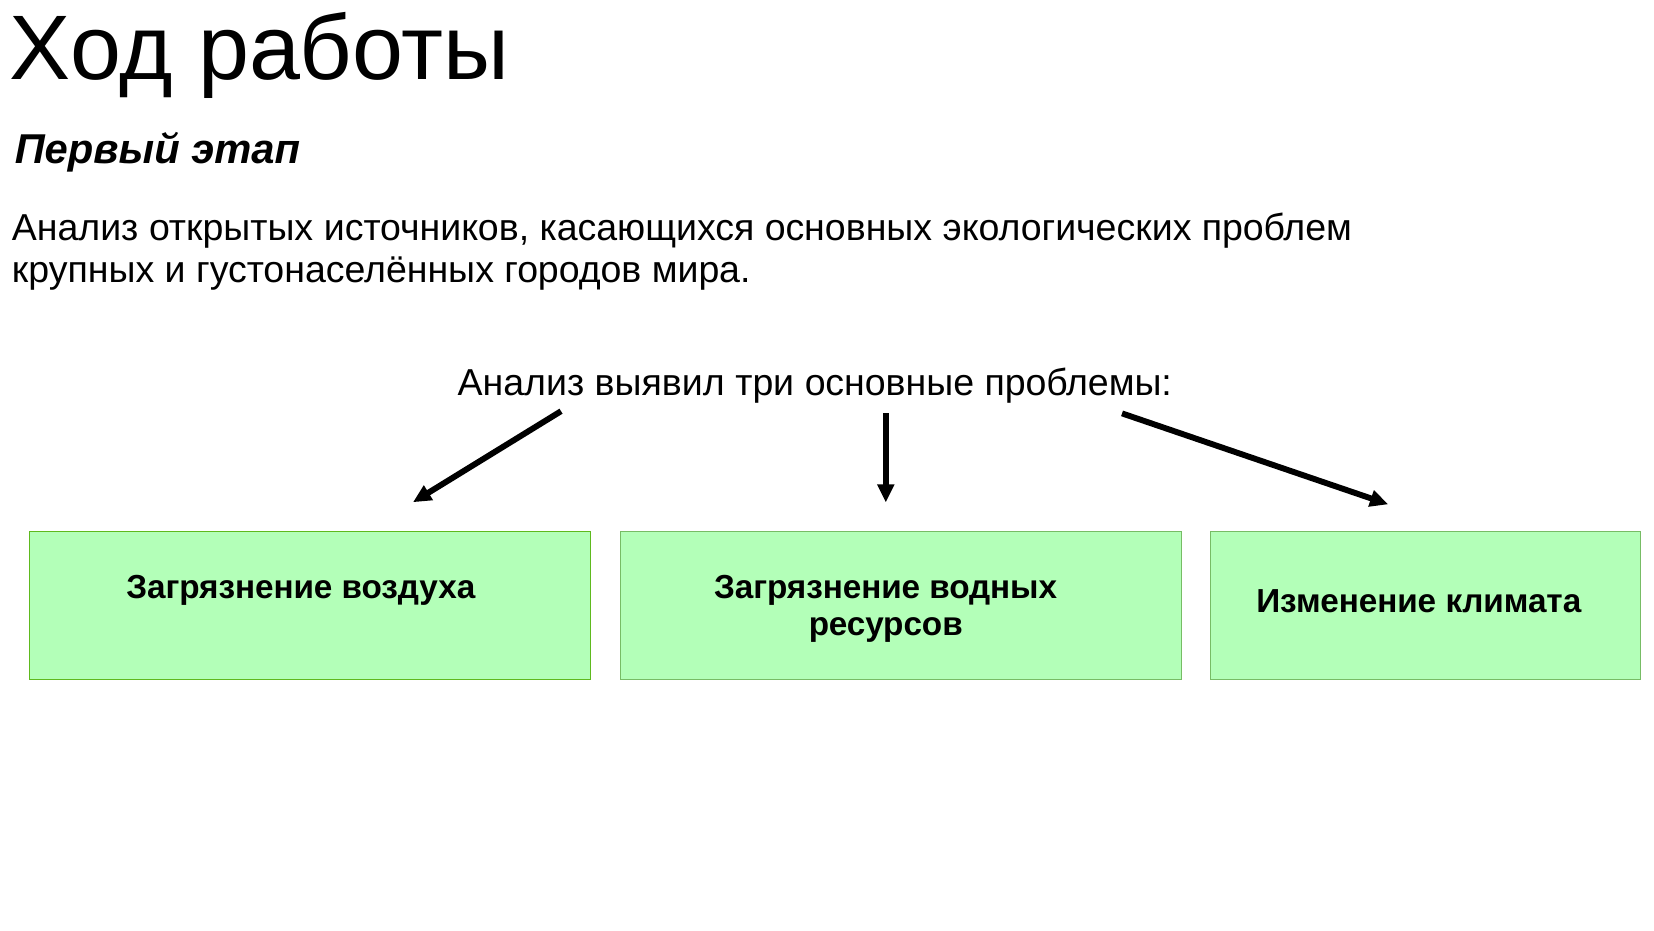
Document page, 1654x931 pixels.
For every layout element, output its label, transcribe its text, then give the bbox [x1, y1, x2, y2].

text_box Первый этап [0, 118, 562, 180]
title Ход работы [0, 0, 1004, 126]
text_box [620, 531, 1182, 680]
text_box Загрязнение водных ресурсов [620, 561, 1152, 680]
list Анализ открытых источников, касающихся основных экологических проблем крупных и густонаселённых городов мира. [0, 206, 1400, 325]
text_box [29, 531, 591, 680]
text_box [1210, 531, 1641, 680]
text_box Изменение климата [1210, 574, 1637, 886]
text_box Анализ выявил три основные проблемы: [442, 354, 1188, 412]
text_box Загрязнение воздуха [29, 561, 573, 857]
